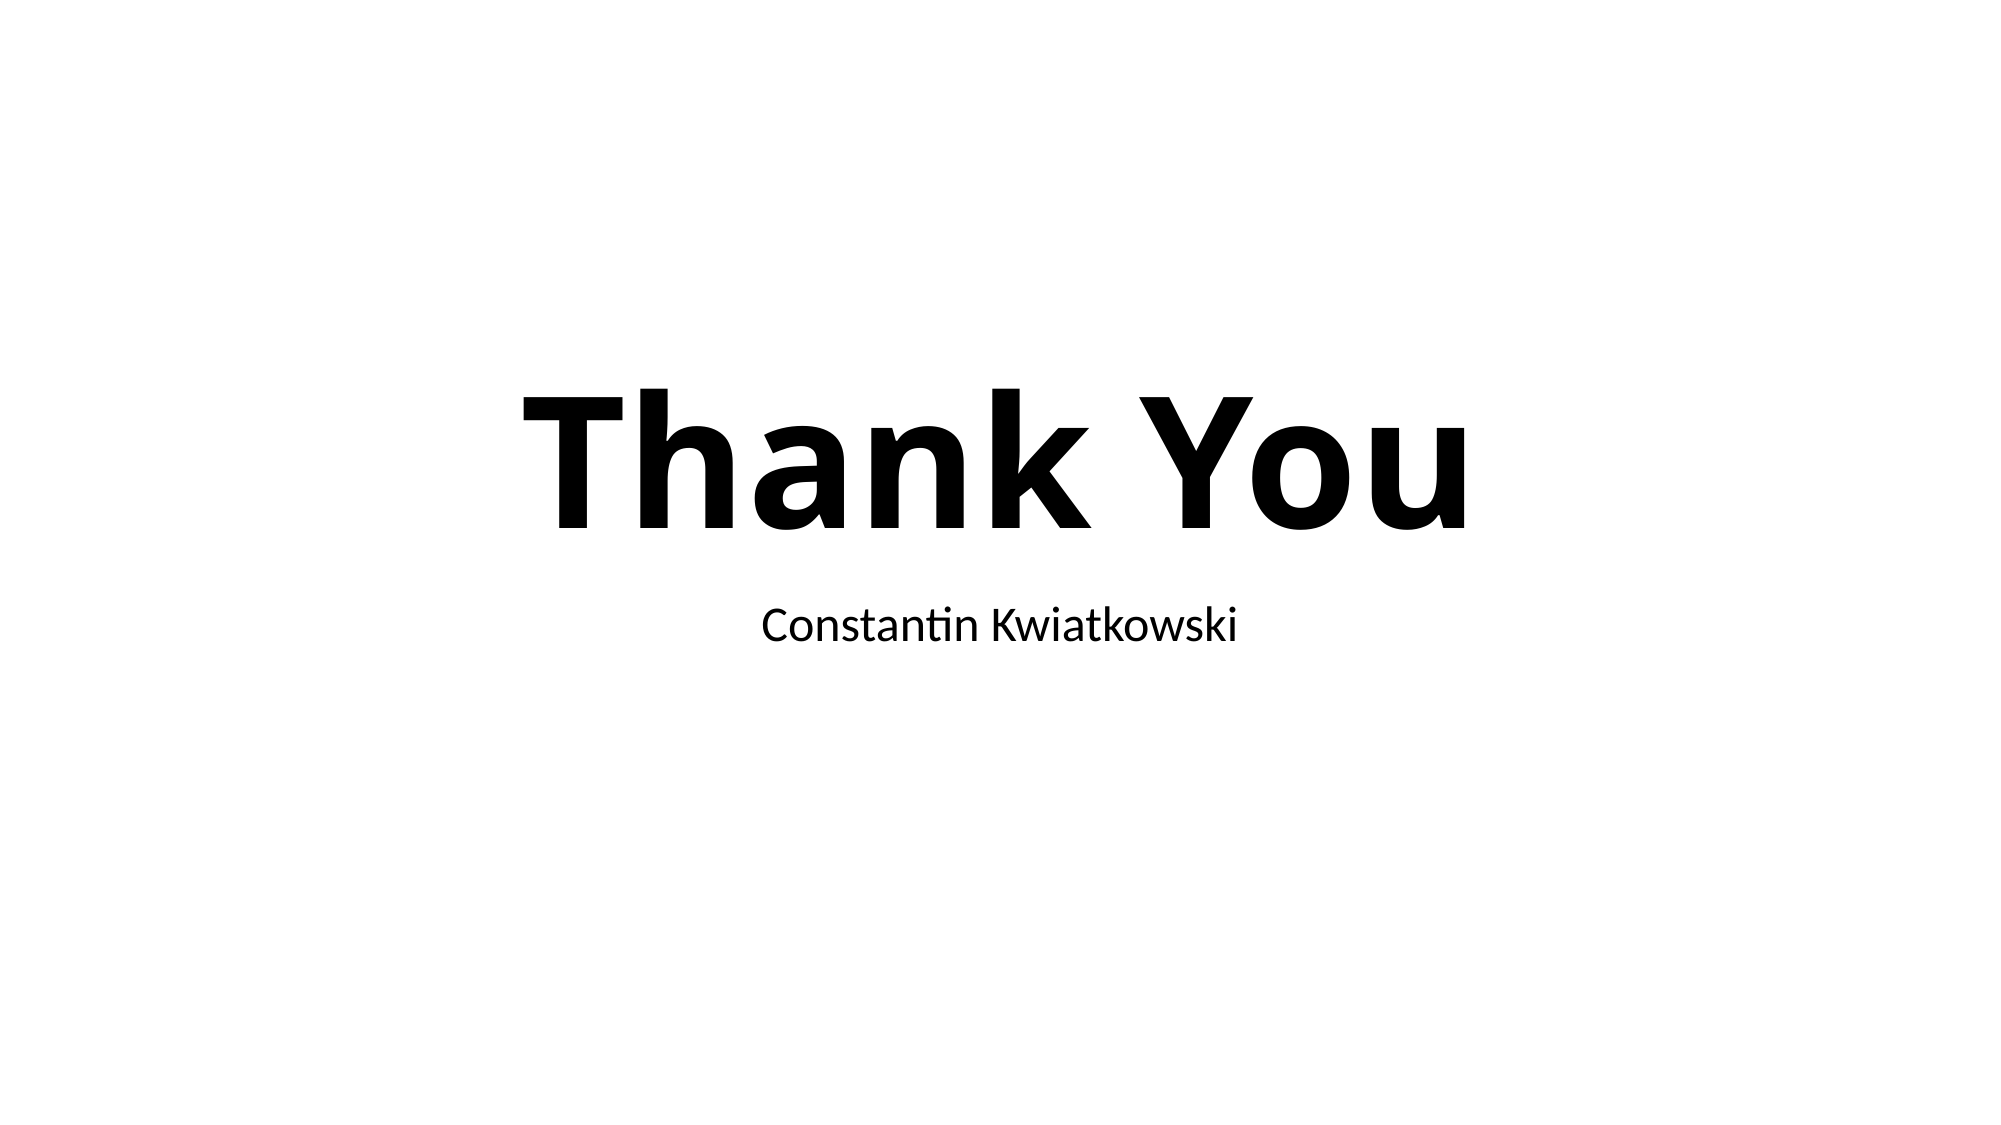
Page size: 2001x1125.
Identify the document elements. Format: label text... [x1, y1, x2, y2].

subtitle Constantin Kwiatkowski [249, 590, 1750, 863]
title Thank You [249, 184, 1750, 576]
